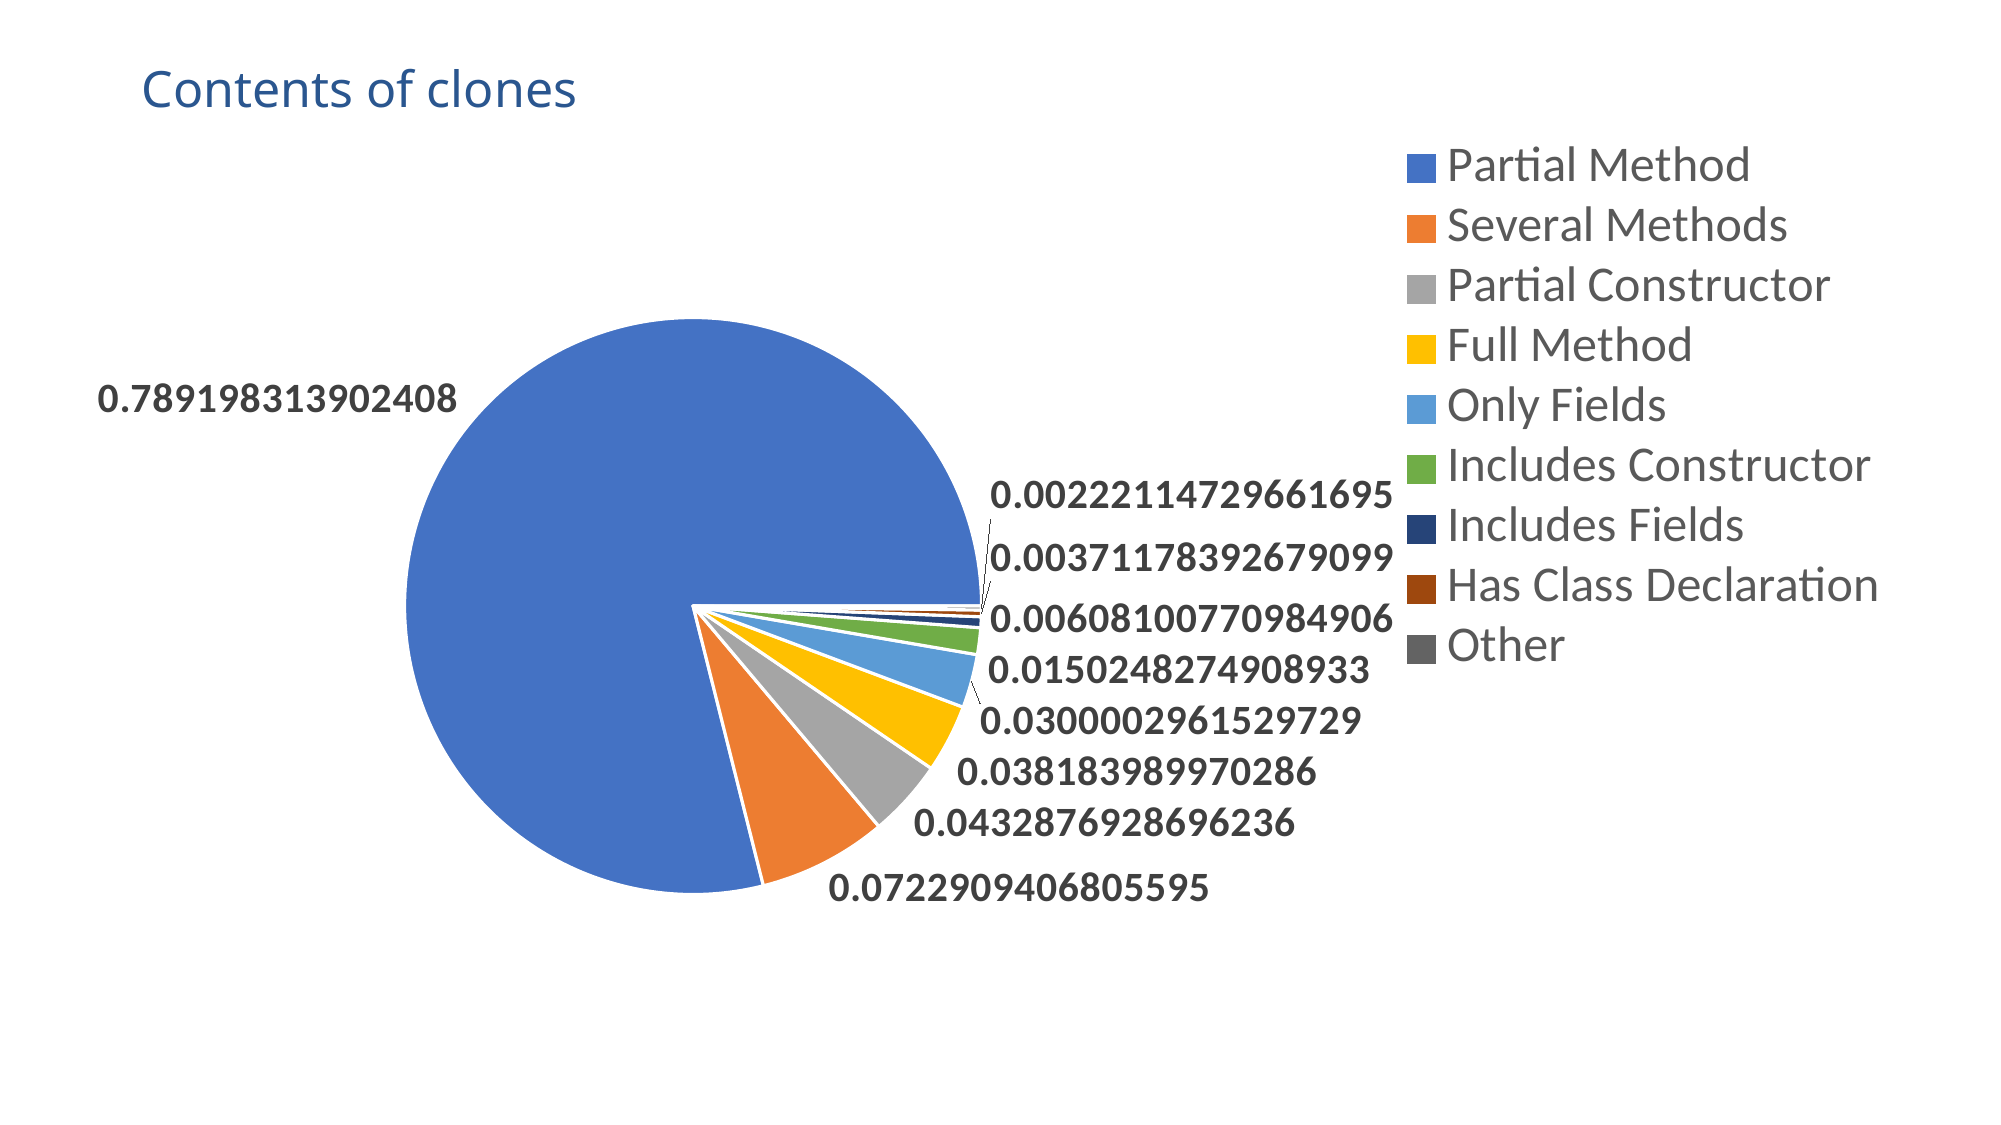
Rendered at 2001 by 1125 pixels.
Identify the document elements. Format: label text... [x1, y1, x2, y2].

chart [44, 124, 1953, 1115]
text_box Contents of clones [142, 59, 1842, 124]
